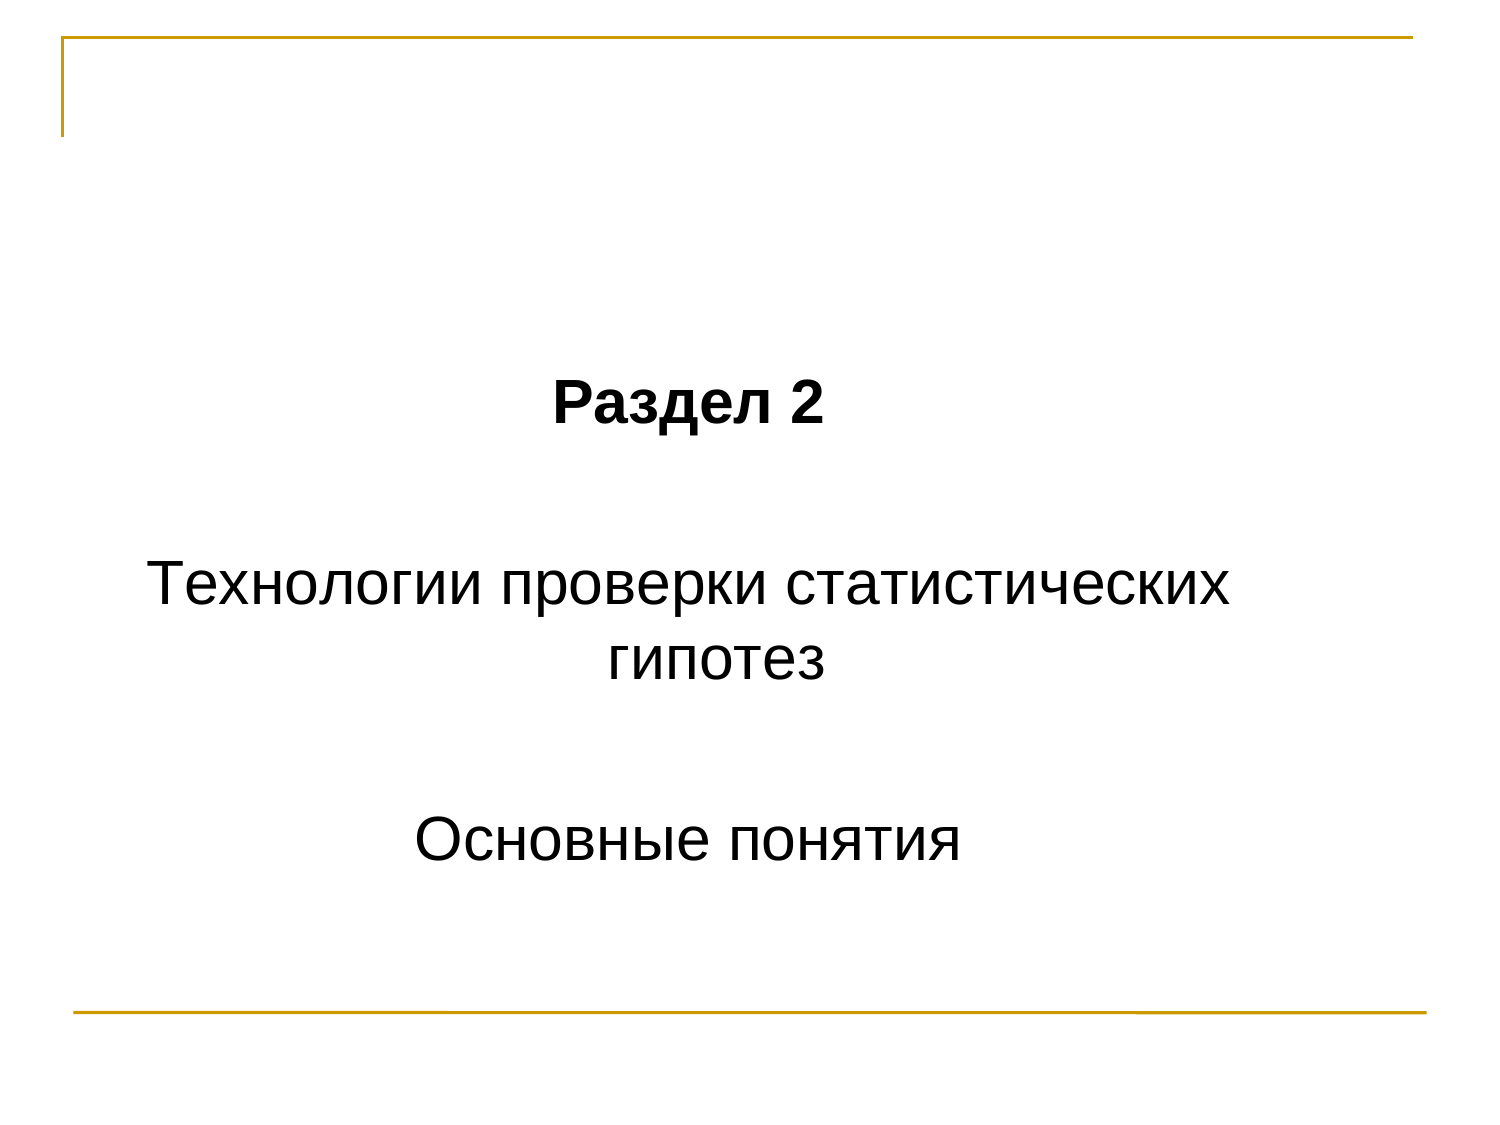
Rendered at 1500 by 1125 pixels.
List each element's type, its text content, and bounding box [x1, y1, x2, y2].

list Раздел 2 Технологии проверки статистических гипотез Основные понятия [75, 262, 1425, 1006]
